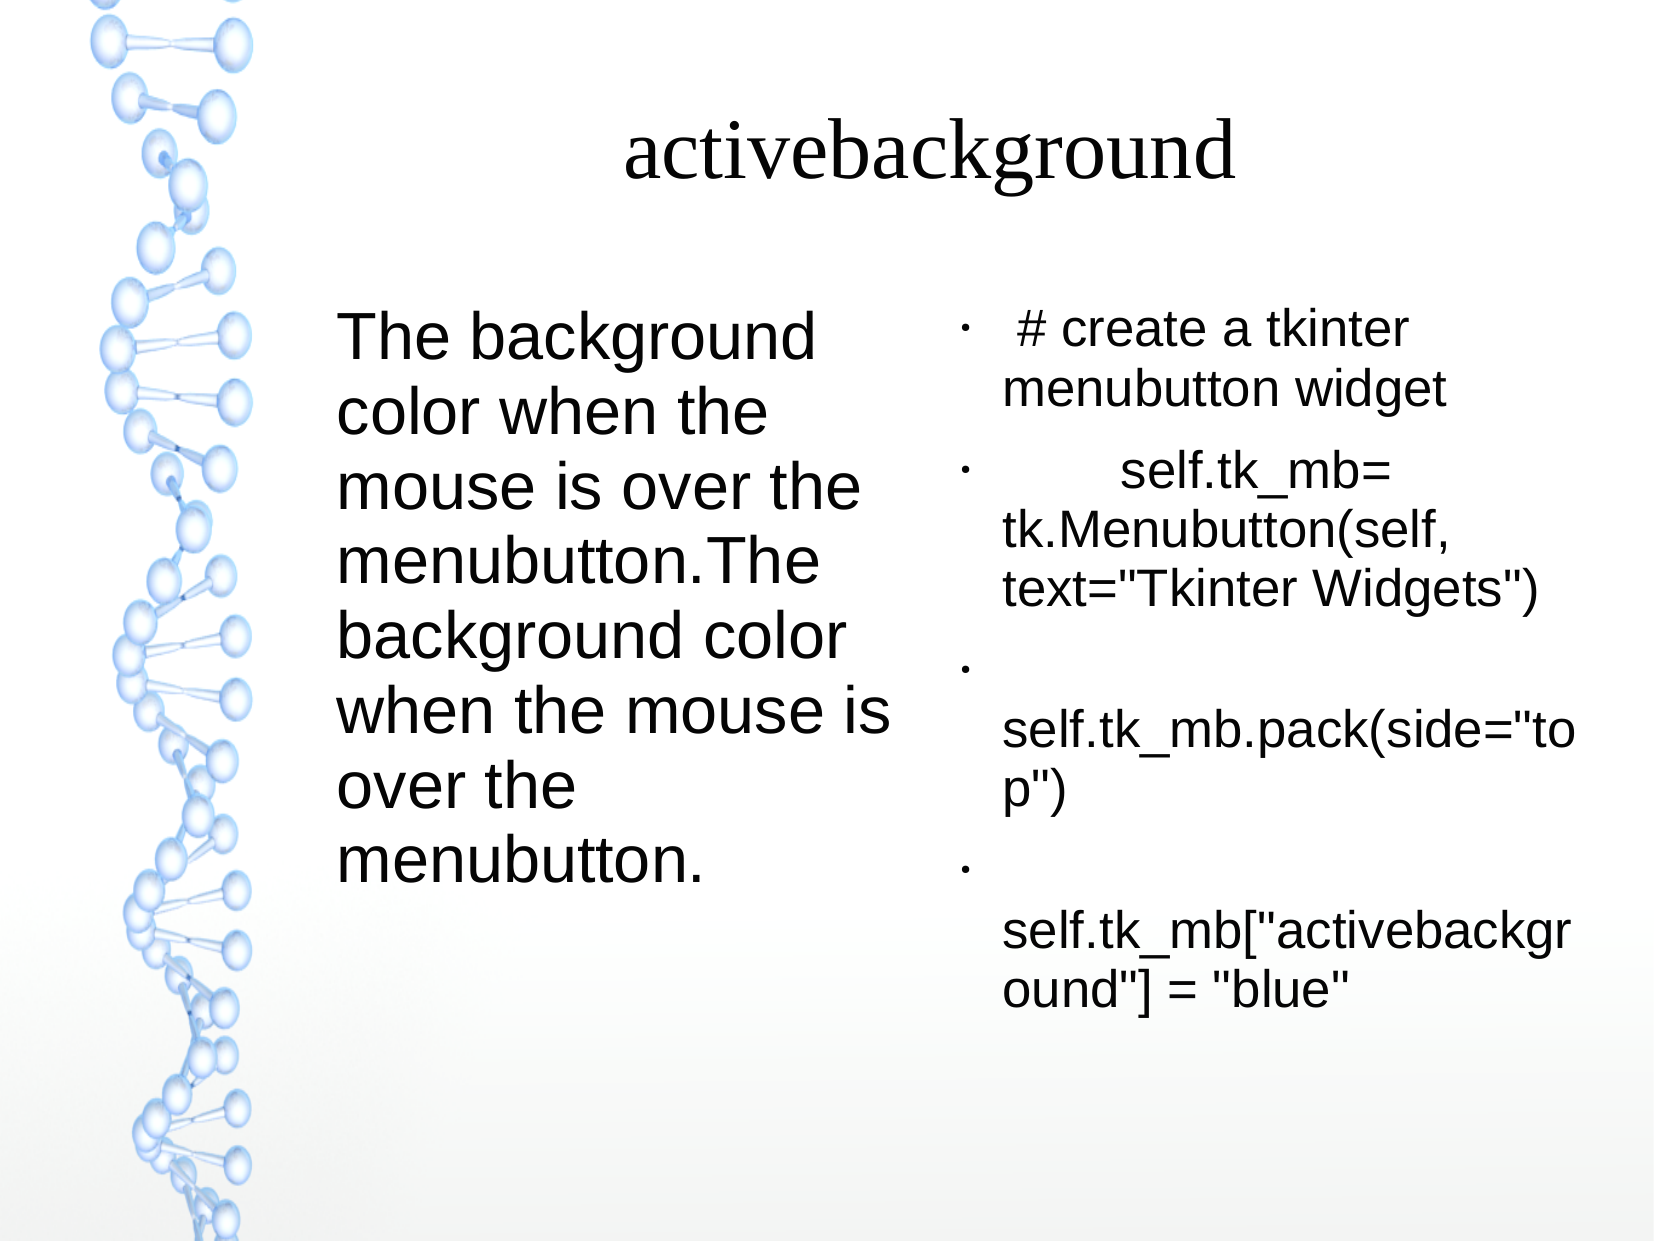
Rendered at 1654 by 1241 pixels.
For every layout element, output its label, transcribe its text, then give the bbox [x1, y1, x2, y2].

list The background color when the mouse is over the menubutton.The background color when the mouse is over the menubutton. [265, 299, 915, 1019]
list # create a tkinter menubutton widget self.tk_mb= tk.Menubutton(self, text="Tkinter Widgets") self.tk_mb.pack(side="top") self.tk_mb["activebackground"] = "blue" [946, 299, 1595, 1019]
title activebackground [265, 47, 1595, 252]
picture [0, 0, 1654, 1241]
